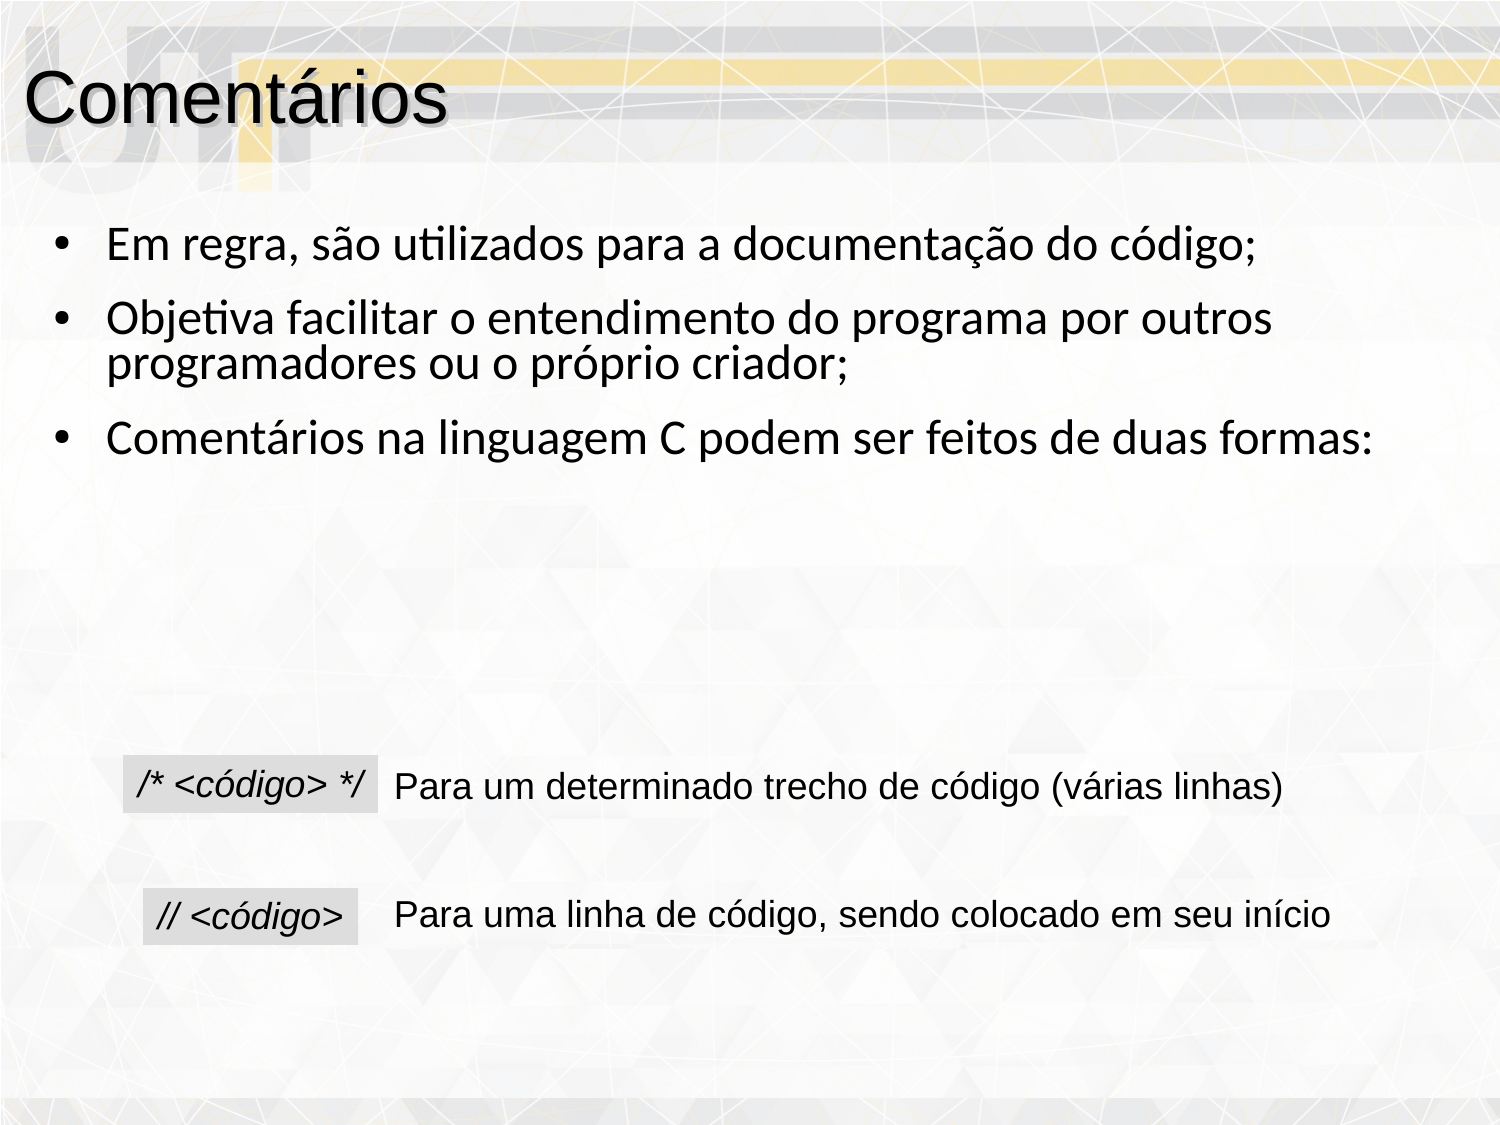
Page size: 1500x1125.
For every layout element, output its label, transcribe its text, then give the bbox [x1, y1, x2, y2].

text_box Para um determinado trecho de código (várias linhas) [379, 758, 1299, 815]
title Comentários [23, 18, 1489, 178]
text_box Para uma linha de código, sendo colocado em seu início [379, 885, 1347, 943]
text_box /* <código> */ [123, 755, 378, 813]
text_box // <código> [143, 888, 359, 945]
list Em regra, são utilizados para a documentação do código; Objetiva facilitar o entendimento do programa por outros programadores ou o próprio criador; Comentários na linguagem C podem ser feitos de duas formas: [35, 224, 1477, 1087]
